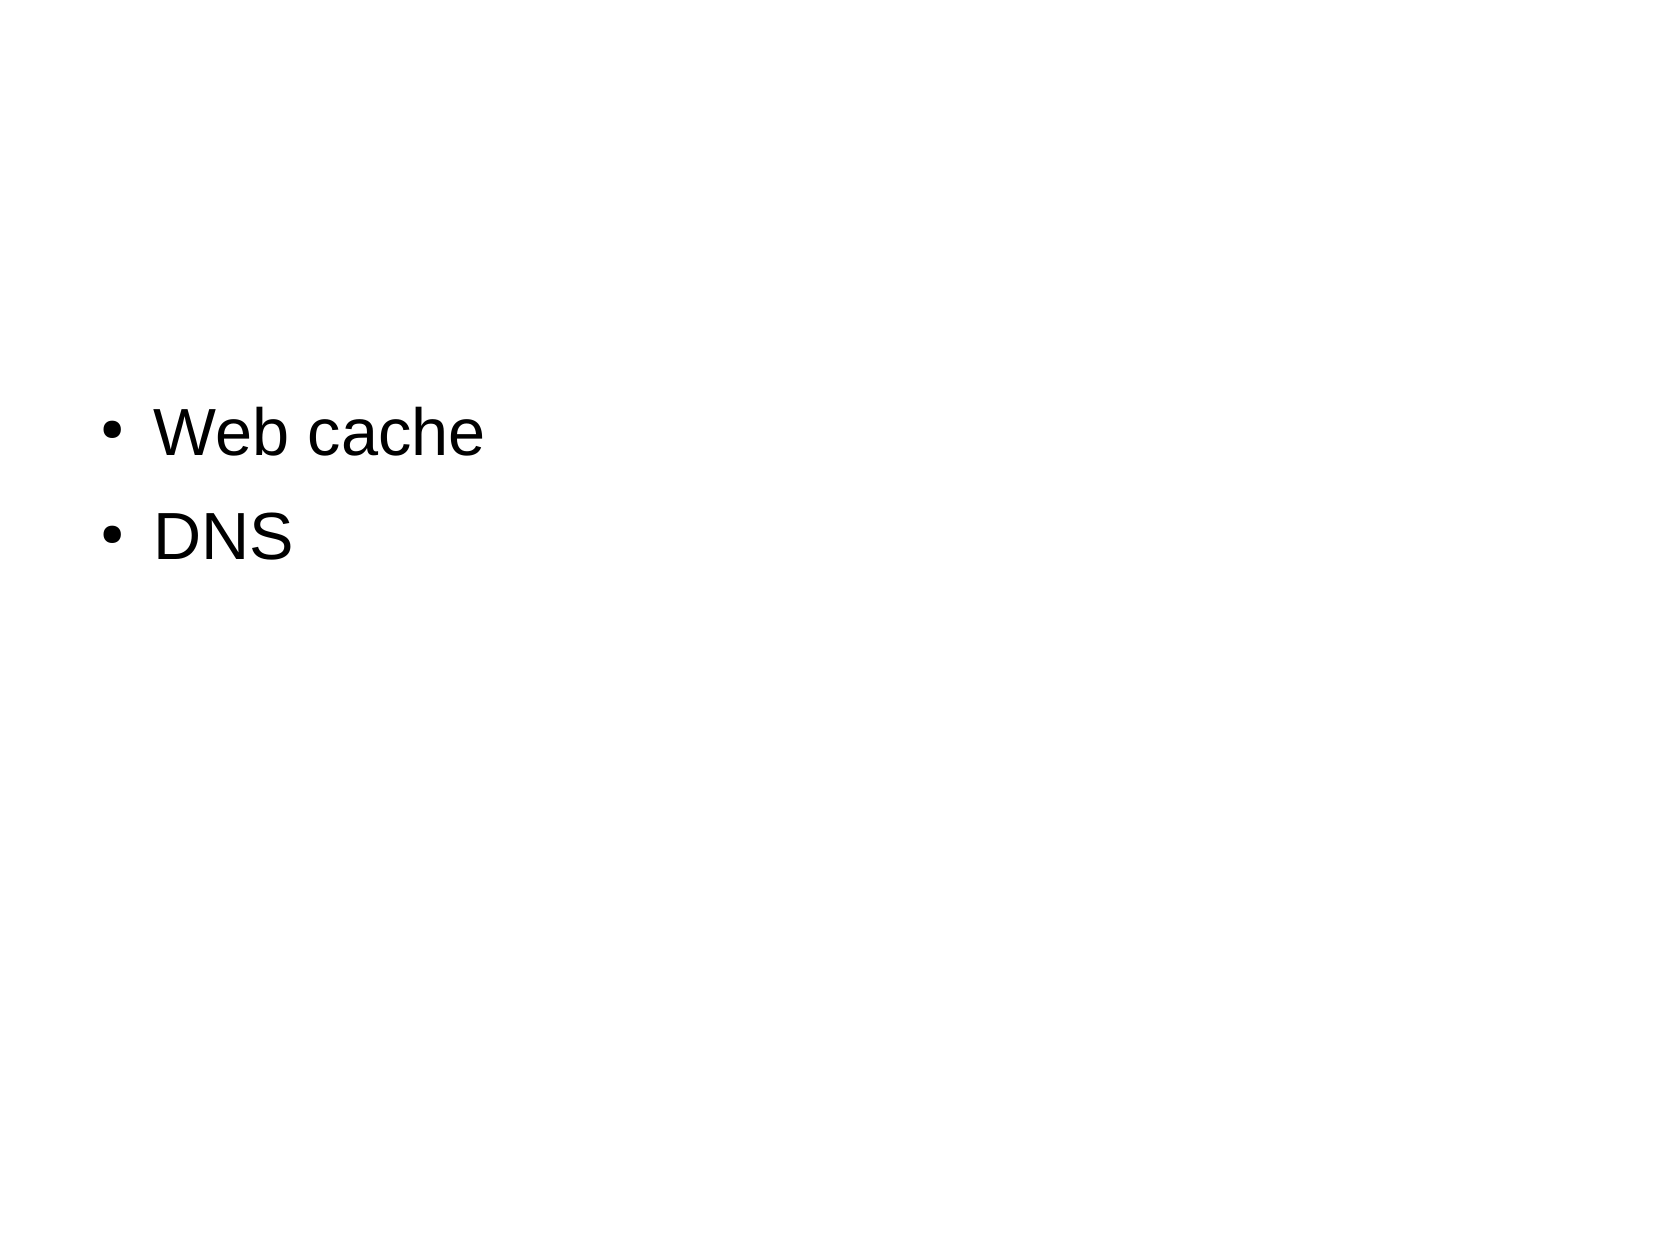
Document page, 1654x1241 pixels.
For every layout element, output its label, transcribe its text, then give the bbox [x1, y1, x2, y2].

list Web cache DNS [82, 290, 1571, 1010]
